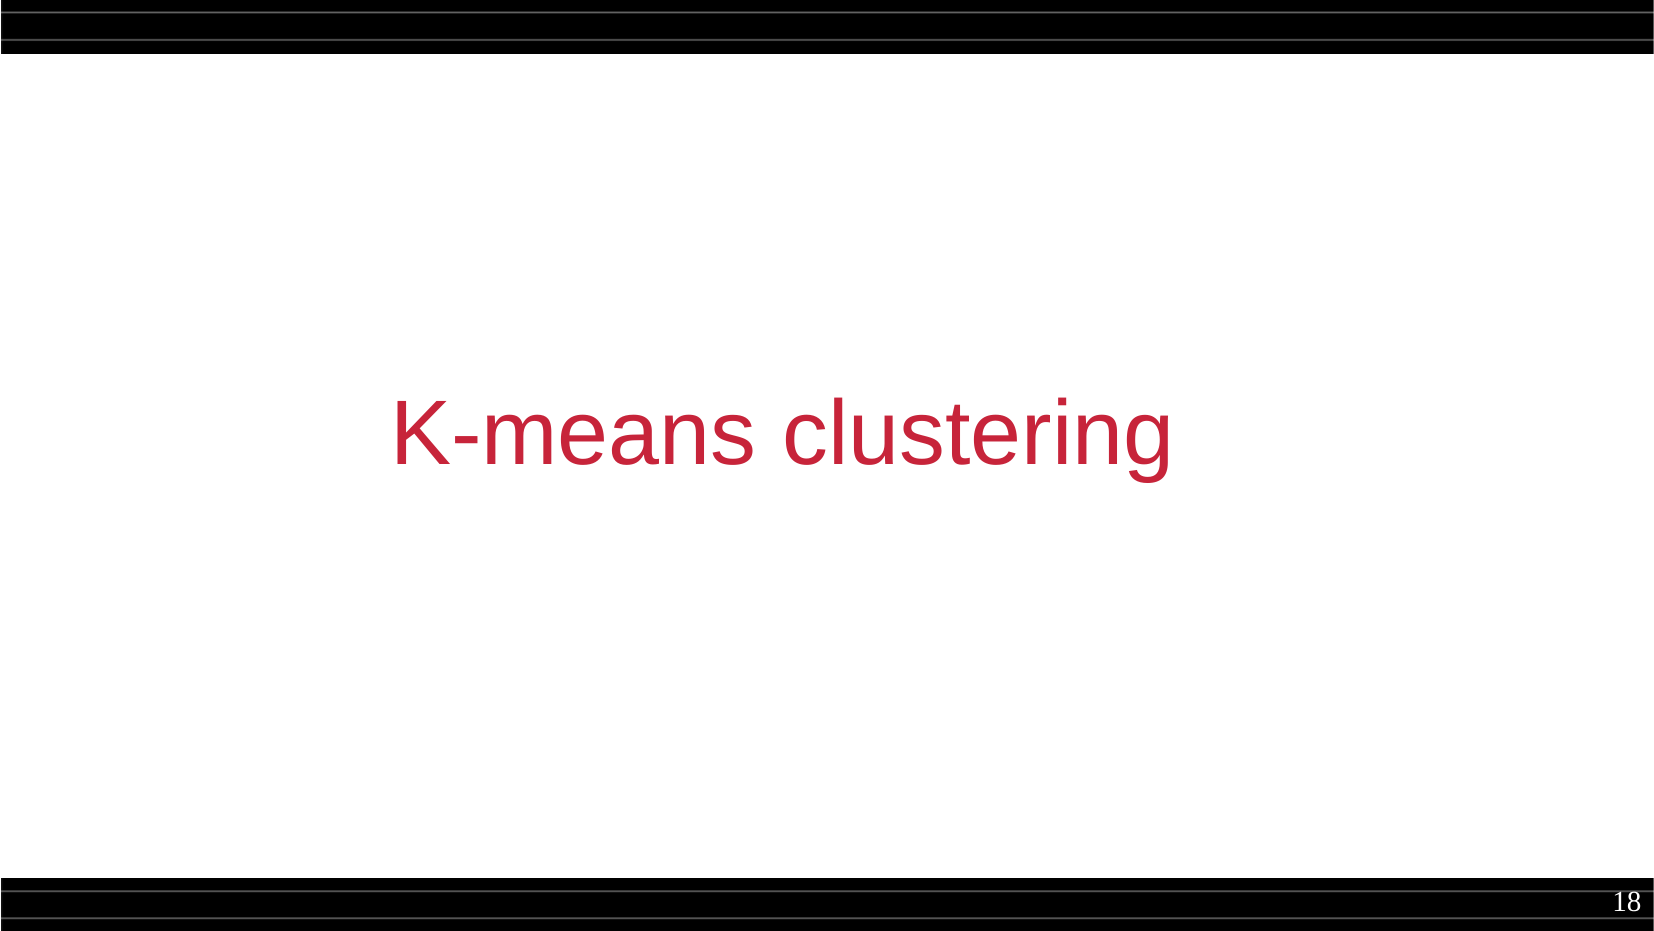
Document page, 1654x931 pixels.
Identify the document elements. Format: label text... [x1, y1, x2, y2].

picture [1, 878, 1654, 931]
picture [1, 0, 1654, 54]
title K-means clustering [390, 354, 1276, 511]
